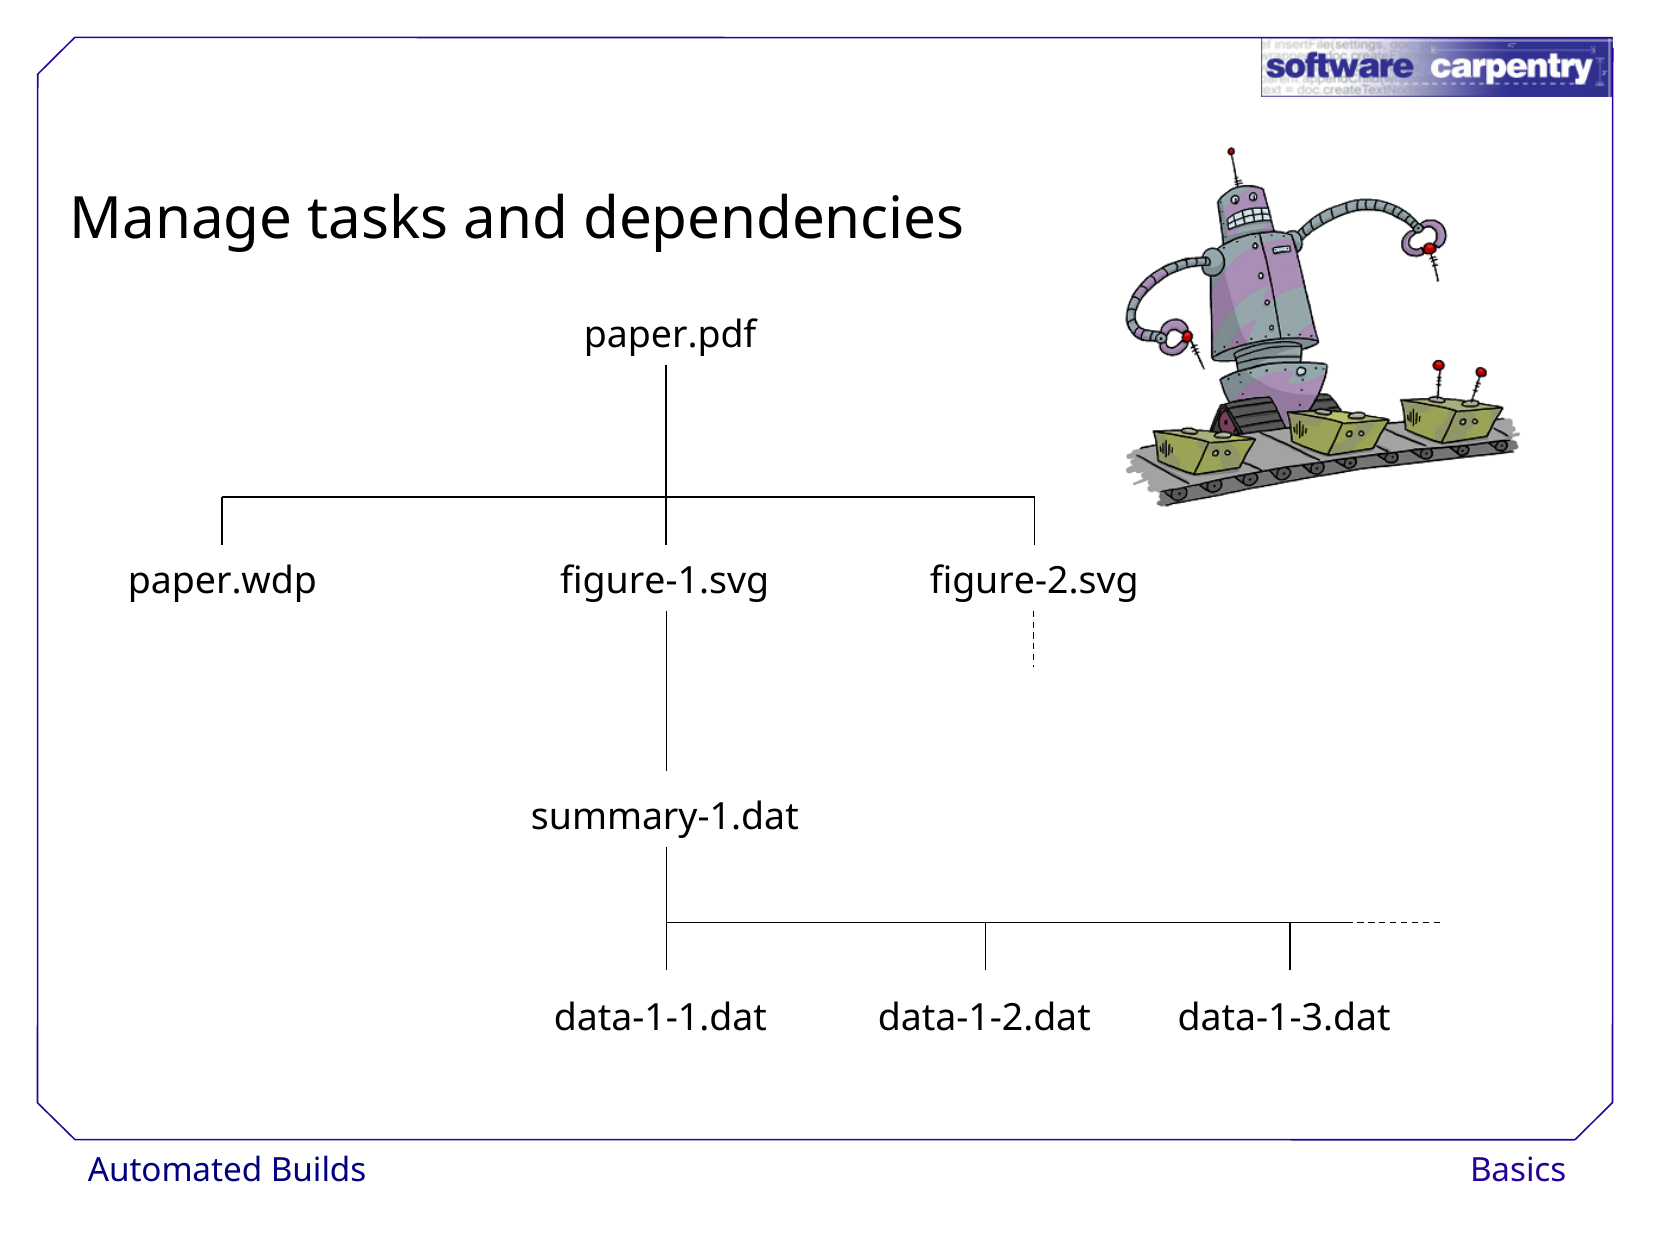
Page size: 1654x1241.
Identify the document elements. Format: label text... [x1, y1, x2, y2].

text_box figure-2.svg [839, 525, 1229, 609]
text_box data-1-2.dat [788, 962, 1181, 1046]
text_box Manage tasks and dependencies [54, 138, 1110, 259]
text_box data-1-3.dat [1181, 962, 1481, 1046]
text_box figure-1.svg [470, 525, 839, 609]
picture [1261, 39, 1613, 97]
text_box data-1-1.dat [464, 962, 788, 1046]
text_box paper.wdp [38, 525, 408, 609]
text_box summary-1.dat [441, 761, 889, 845]
text_box paper.pdf [494, 279, 847, 363]
picture [1110, 128, 1526, 522]
